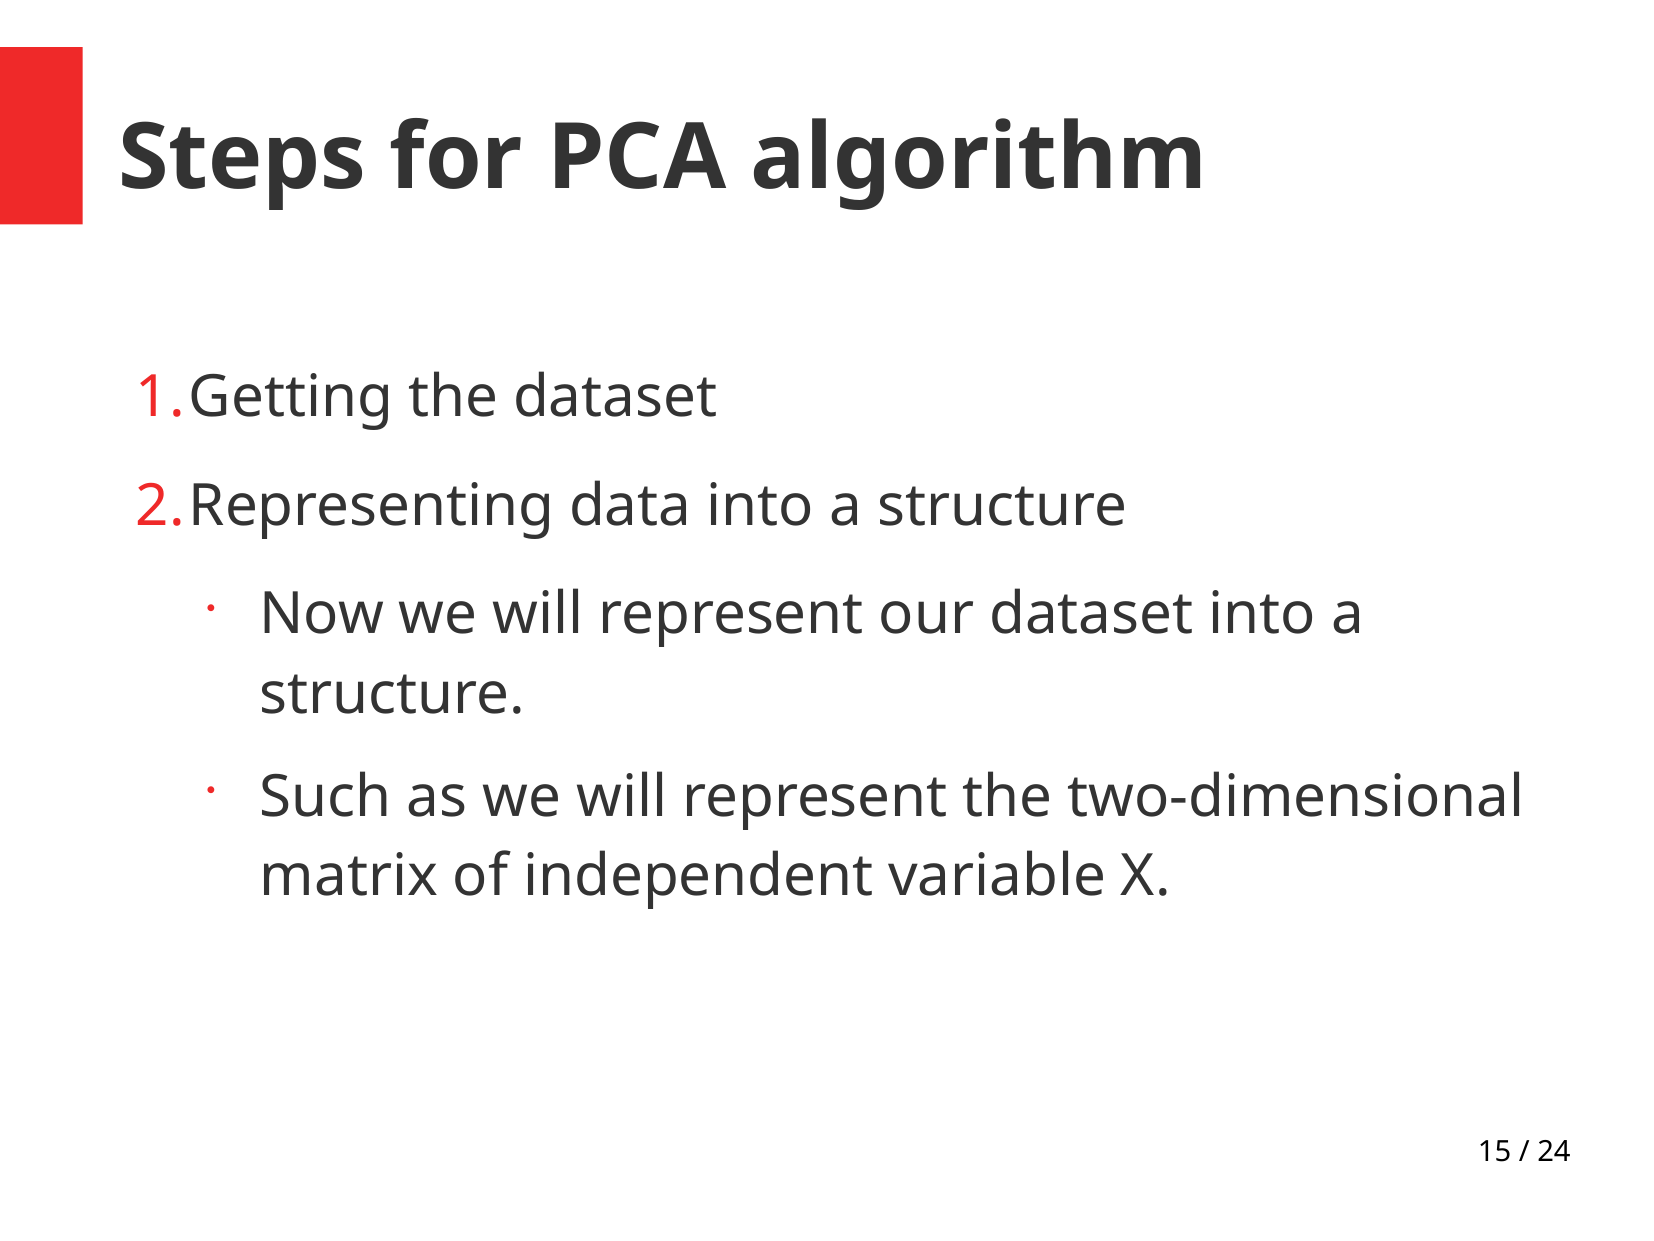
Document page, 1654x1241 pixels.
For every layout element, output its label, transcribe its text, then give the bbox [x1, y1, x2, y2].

list Getting the dataset Representing data into a structure Now we will represent our dataset into a structure. Such as we will represent the two-dimensional matrix of independent variable X. [118, 354, 1536, 1074]
title Steps for PCA algorithm [118, 49, 1571, 257]
